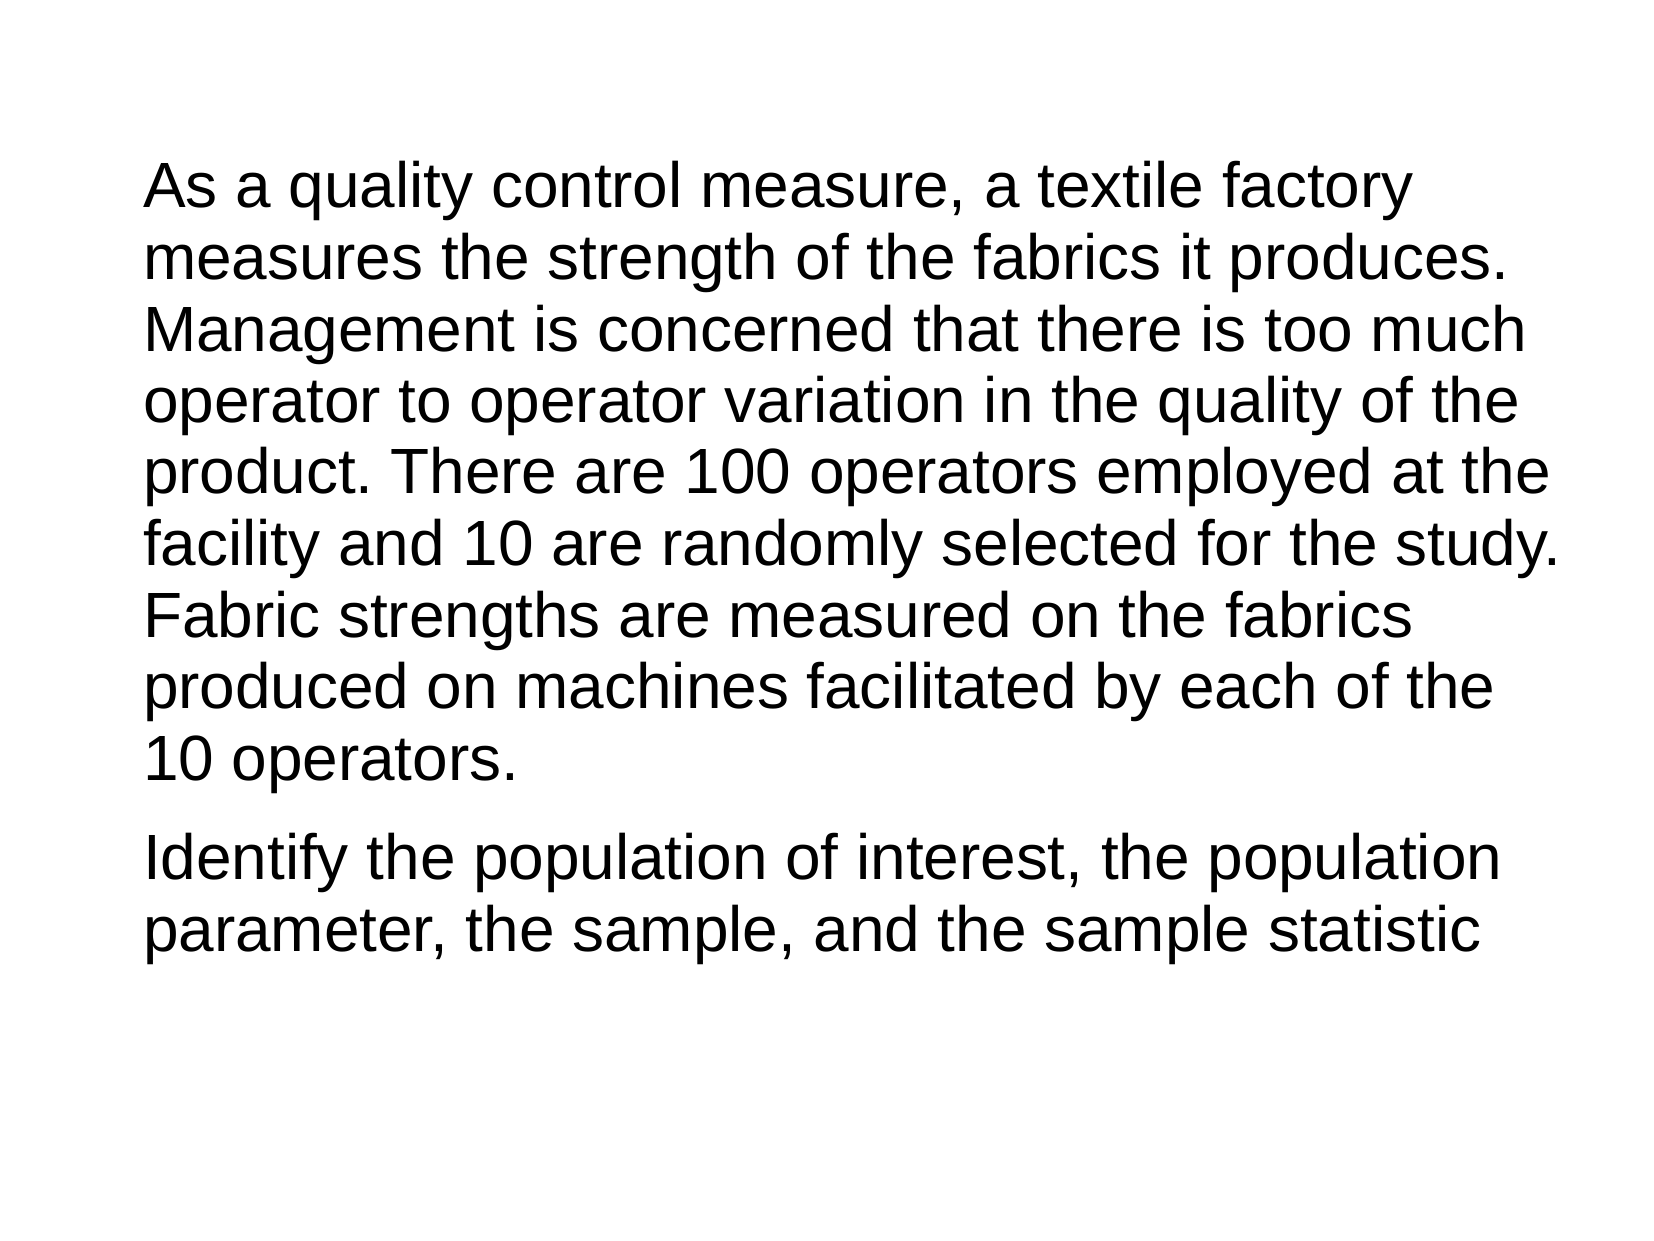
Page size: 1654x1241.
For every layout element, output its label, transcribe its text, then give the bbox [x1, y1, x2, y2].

list As a quality control measure, a textile factory measures the strength of the fabrics it produces. Management is concerned that there is too much operator to operator variation in the quality of the product. There are 100 operators employed at the facility and 10 are randomly selected for the study. Fabric strengths are measured on the fabrics produced on machines facilitated by each of the 10 operators. Identify the population of interest, the population parameter, the sample, and the sample statistic [75, 150, 1564, 976]
